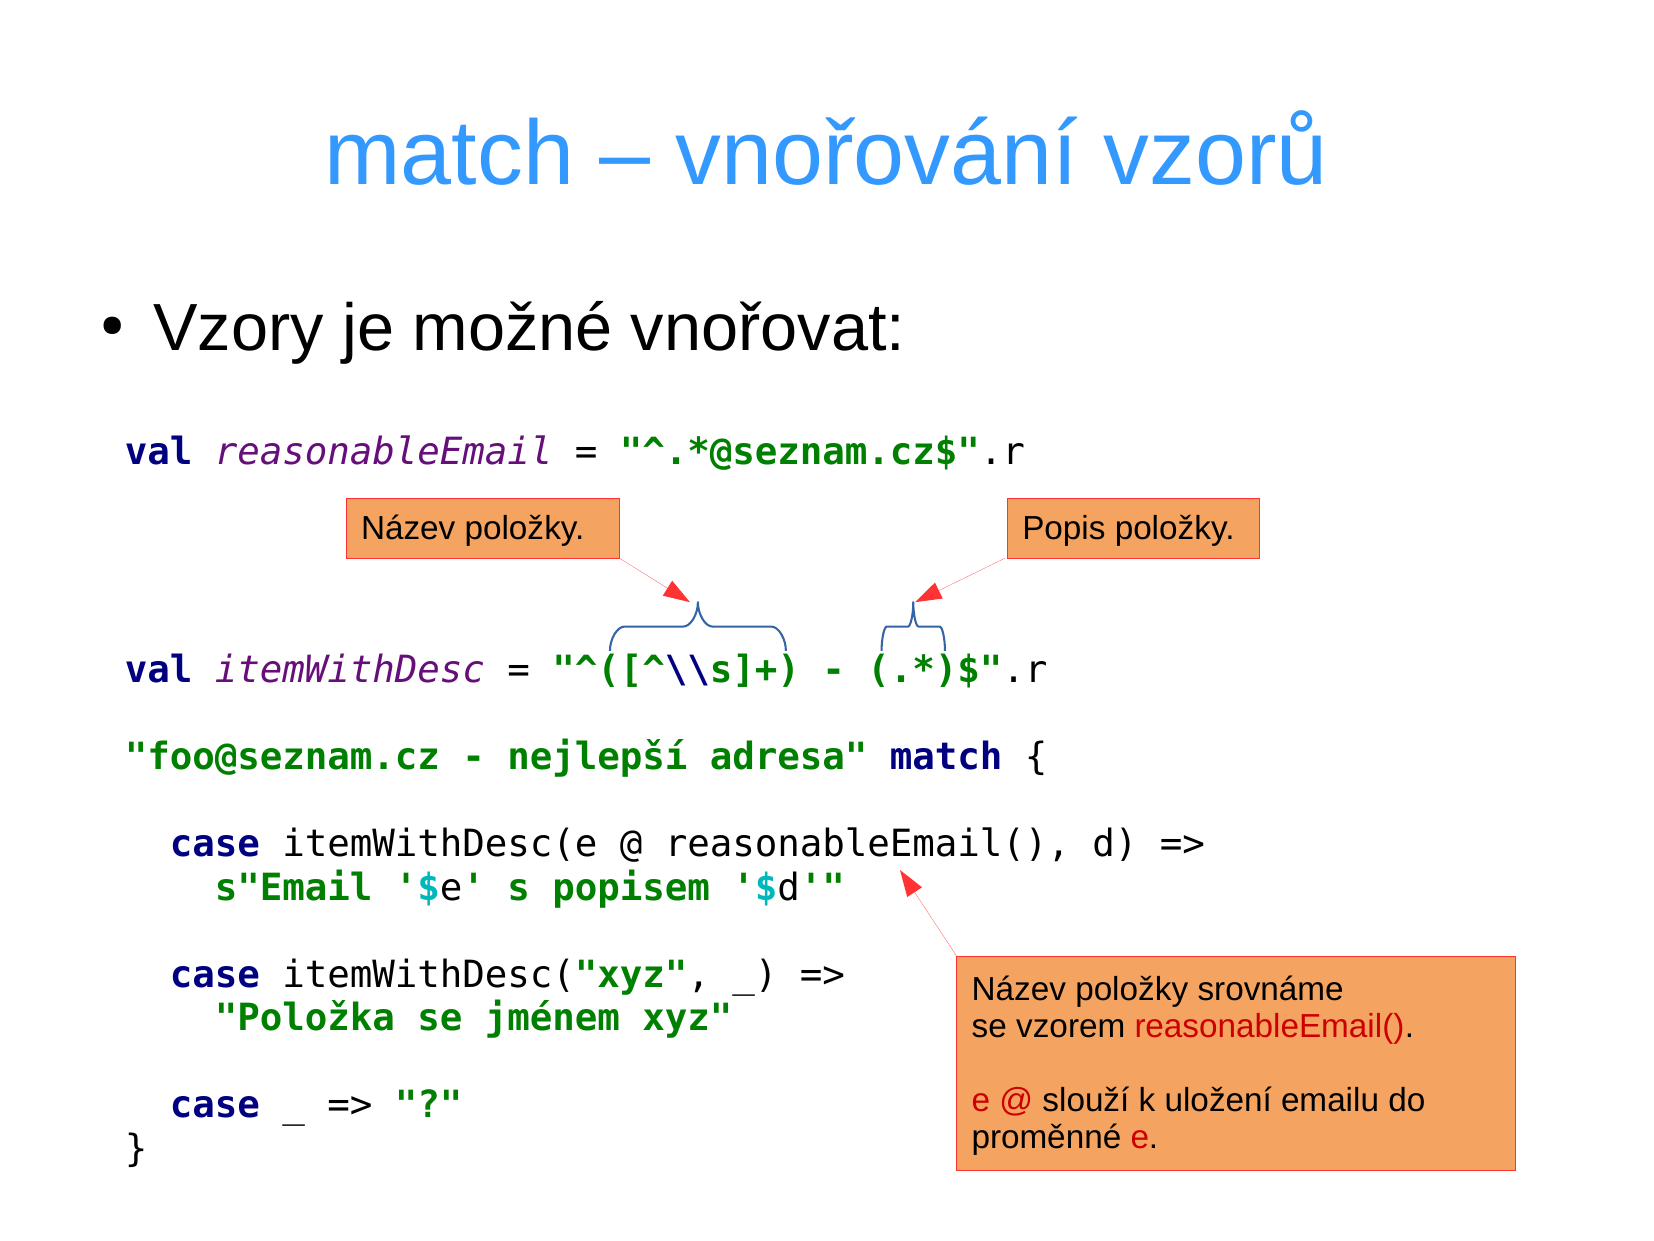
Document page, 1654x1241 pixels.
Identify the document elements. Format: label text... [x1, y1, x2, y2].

text_box Popis položky. [1007, 498, 1260, 559]
text_box Název položky srovnáme se vzorem reasonableEmail(). e @ slouží k uložení emailu do proměnné e. [956, 956, 1516, 1171]
title match – vnořování vzorů [82, 49, 1571, 257]
text_box Název položky. [346, 498, 620, 559]
text_box val reasonableEmail = "^.*@seznam.cz$".r val itemWithDesc = "^([^\\s]+) - (.*)$".r "foo@seznam.cz - nejlepší adresa" match { case itemWithDesc(e @ reasonableEmail(), d) => s"Email '$e' s popisem '$d'" case itemWithDesc("xyz", _) => "Položka se jménem xyz" case _ => "?" } [109, 422, 1460, 1186]
list Vzory je možné vnořovat: [82, 290, 1571, 1010]
